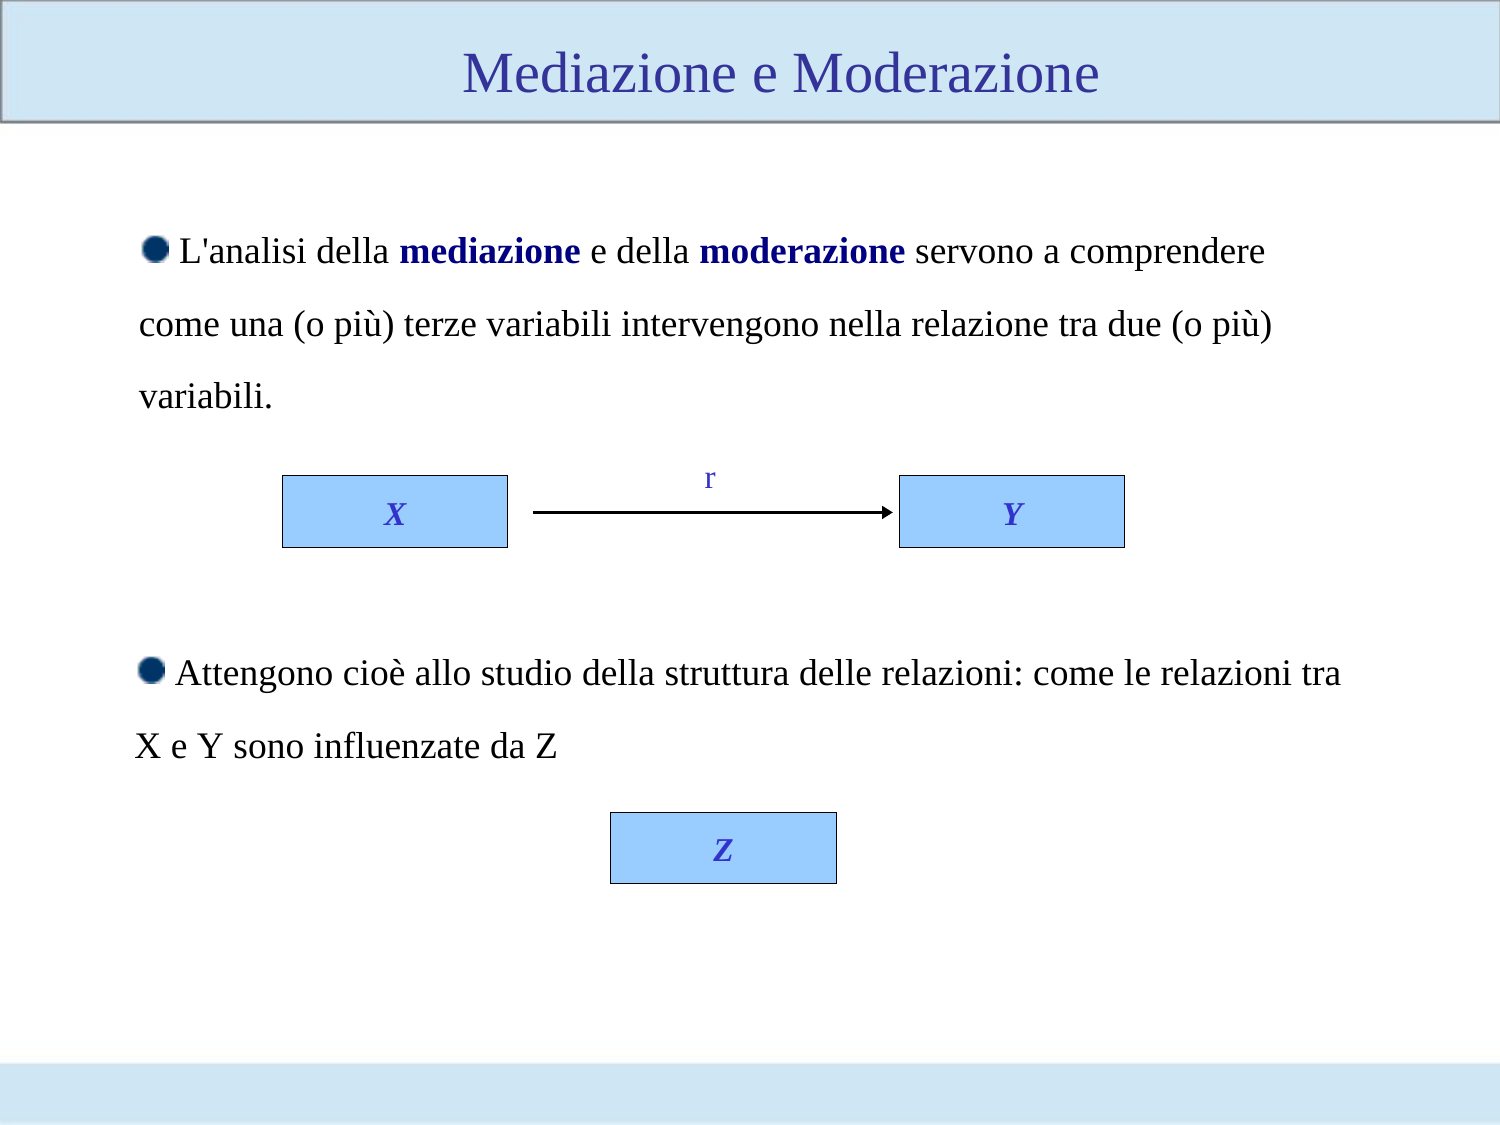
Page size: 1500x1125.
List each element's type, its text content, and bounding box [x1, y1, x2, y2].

text_box Z [610, 812, 837, 884]
text_box Y [899, 475, 1125, 548]
text_box X [282, 475, 508, 548]
title Mediazione e Moderazione [249, 21, 1313, 117]
text_box Attengono cioè allo studio della struttura delle relazioni: come le relazioni tra X e Y sono influenzate da Z [119, 606, 1364, 774]
text_box L'analisi della mediazione e della moderazione servono a comprendere come una (o più) terze variabili intervengono nella relazione tra due (o più) variabili. [123, 184, 1368, 425]
text_box r [613, 448, 807, 555]
picture [0, 0, 1500, 1125]
